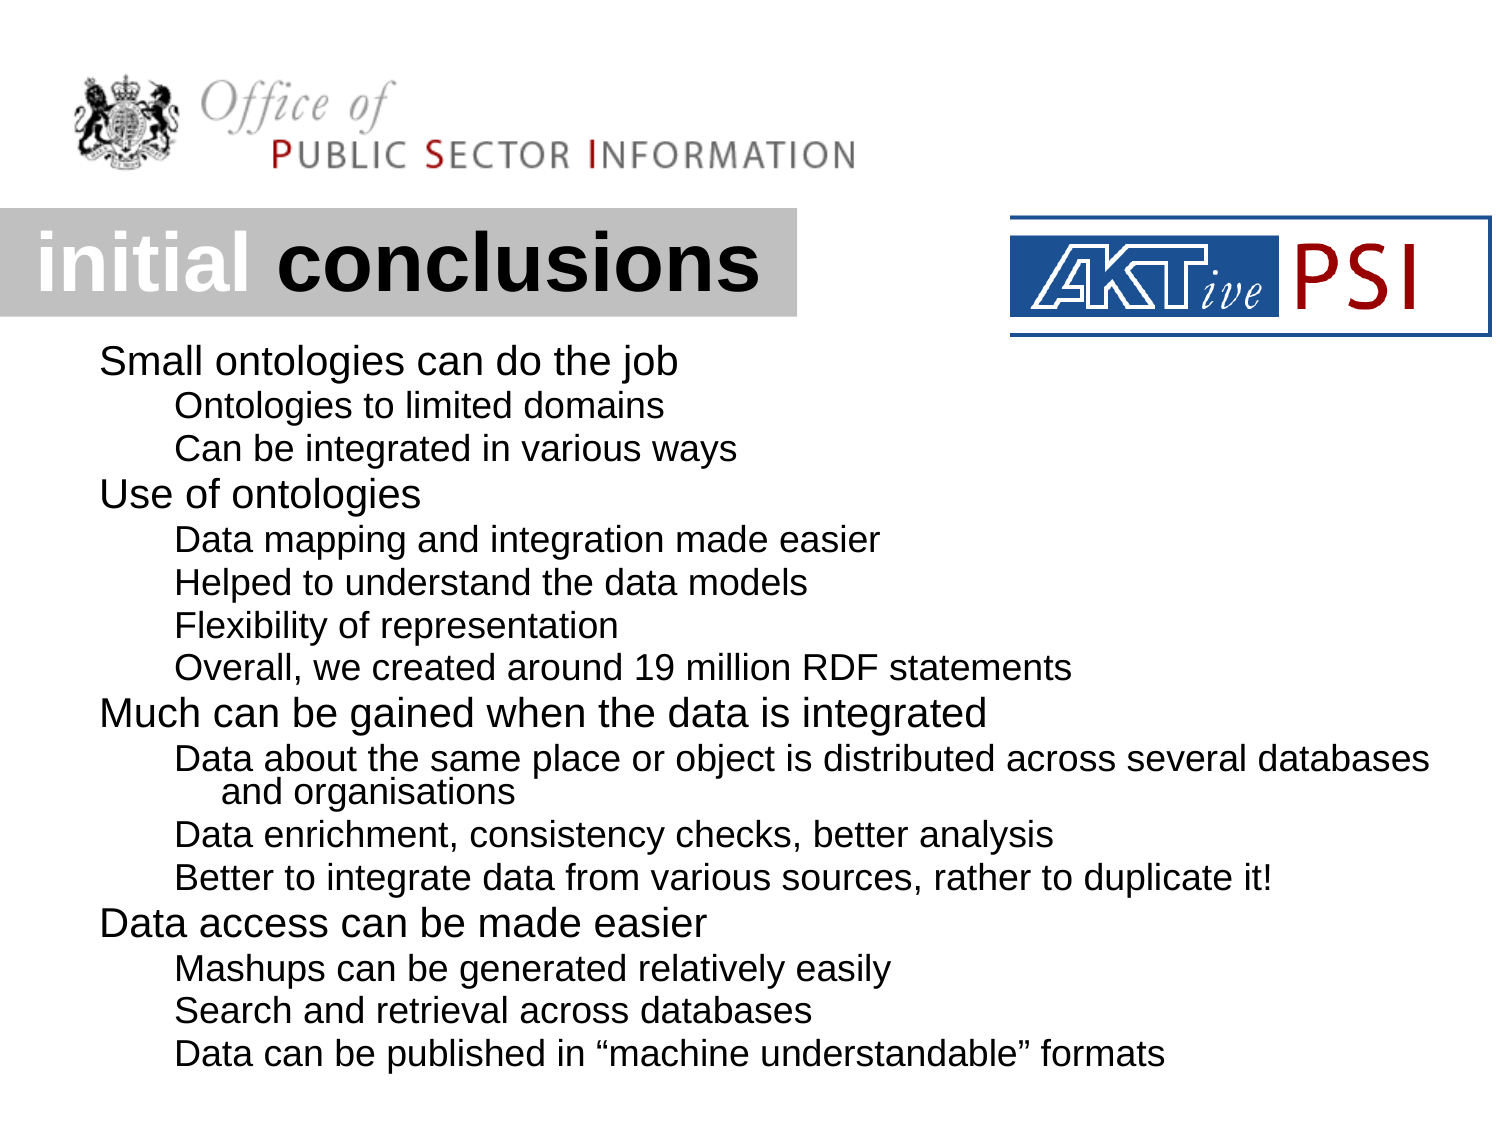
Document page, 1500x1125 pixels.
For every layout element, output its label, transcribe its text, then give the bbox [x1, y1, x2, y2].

list Small ontologies can do the job Ontologies to limited domains Can be integrated in various ways Use of ontologies Data mapping and integration made easier Helped to understand the data models Flexibility of representation Overall, we created around 19 million RDF statements Much can be gained when the data is integrated Data about the same place or object is distributed across several databases and organisations Data enrichment, consistency checks, better analysis Better to integrate data from various sources, rather to duplicate it! Data access can be made easier Mashups can be generated relatively easily Search and retrieval across databases Data can be published in “machine understandable” formats [84, 338, 1447, 1125]
picture [64, 66, 865, 181]
picture [1003, 208, 1500, 340]
text_box initial conclusions [0, 208, 798, 317]
